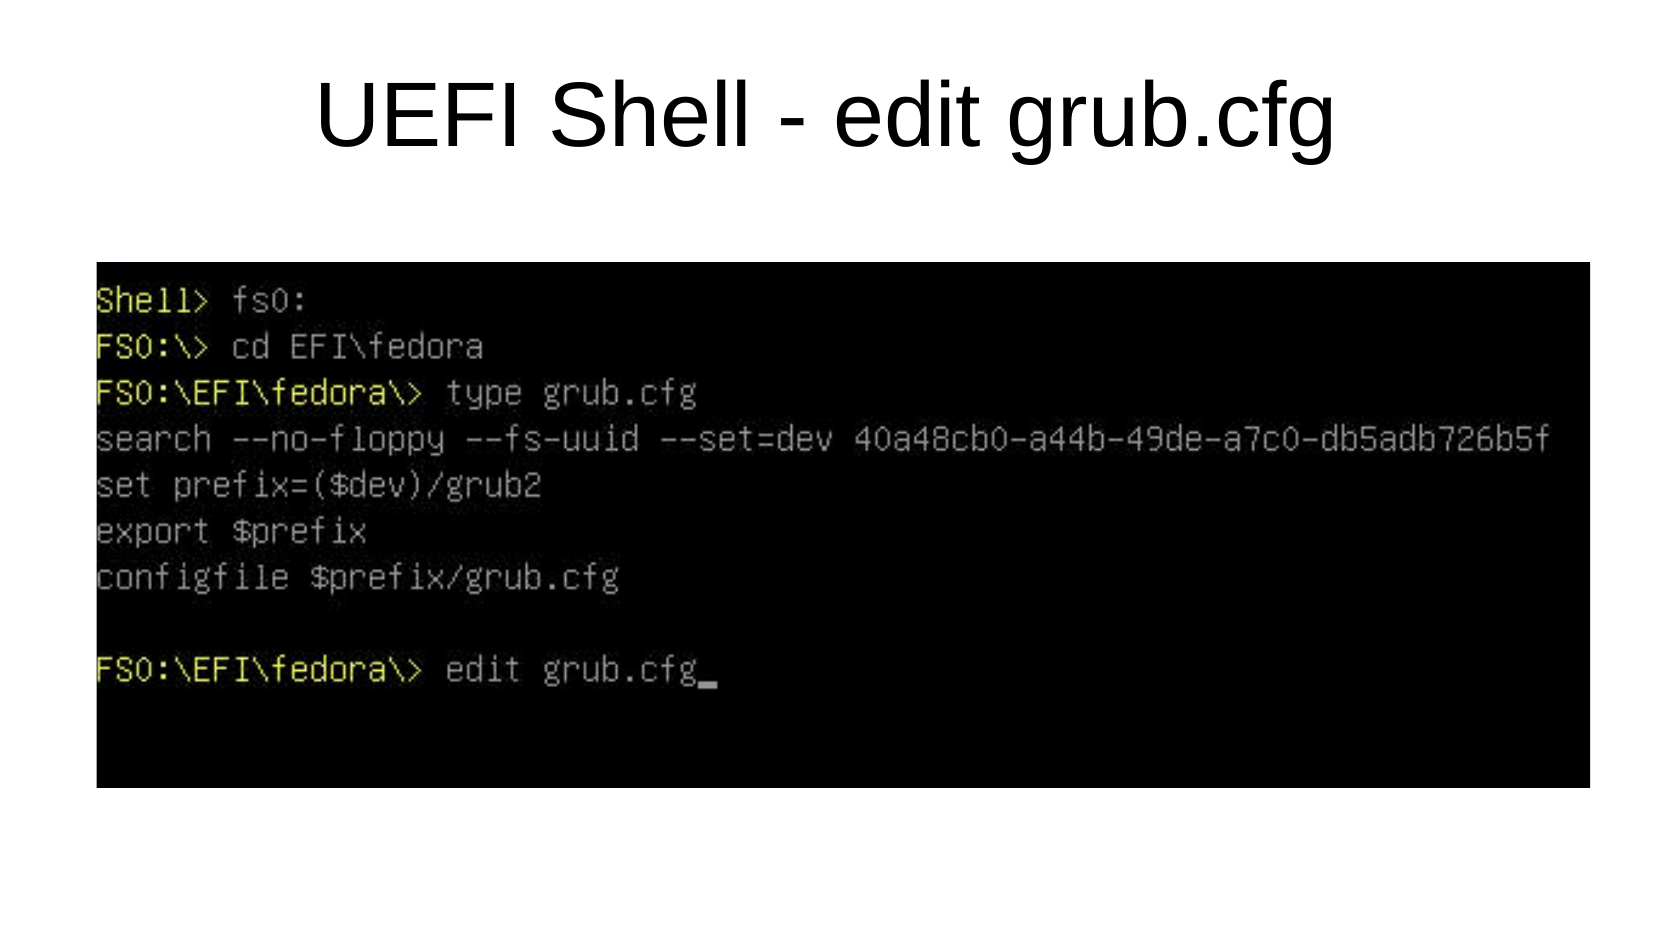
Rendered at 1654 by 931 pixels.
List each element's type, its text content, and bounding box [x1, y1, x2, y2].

title UEFI Shell - edit grub.cfg [82, 37, 1571, 193]
picture [96, 262, 1591, 788]
